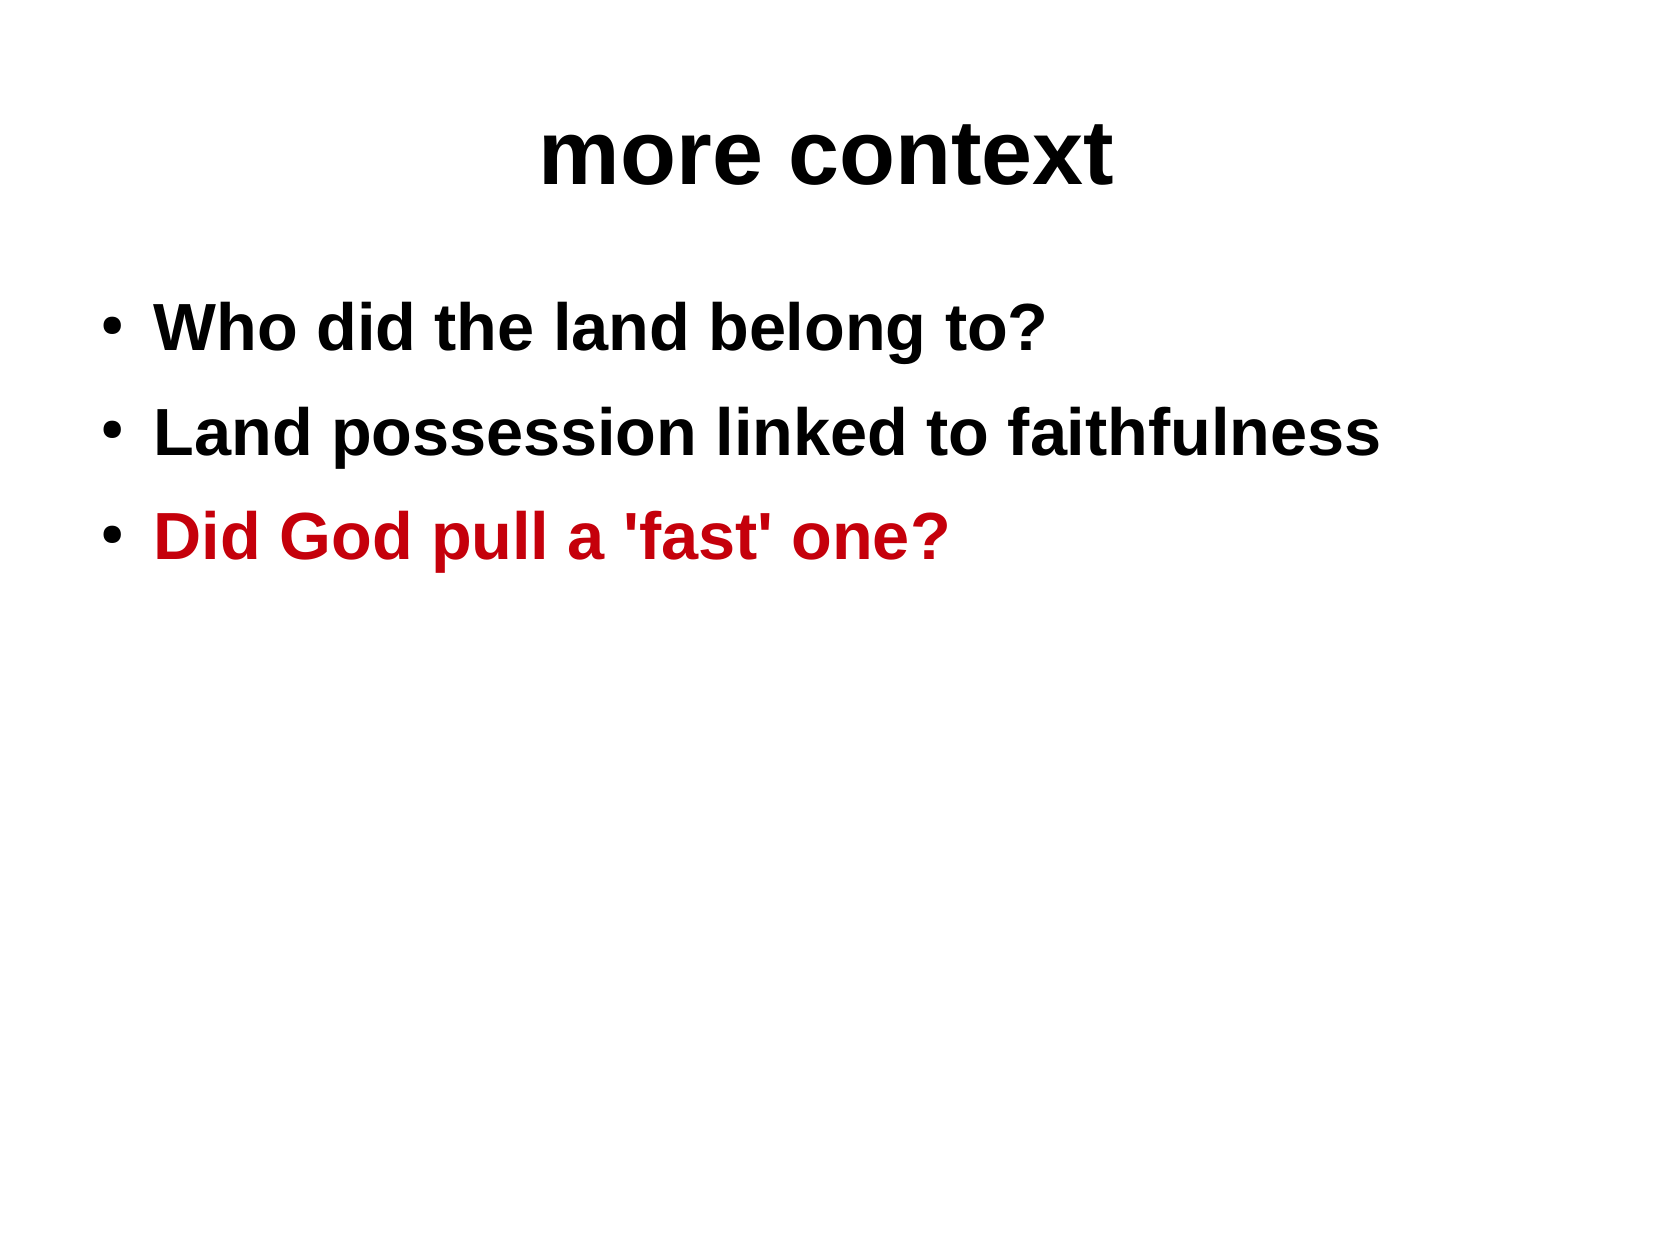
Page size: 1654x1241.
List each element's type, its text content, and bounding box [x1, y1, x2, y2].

title more context [82, 49, 1571, 257]
list Who did the land belong to? Land possession linked to faithfulness Did God pull a 'fast' one? [82, 290, 1571, 1109]
